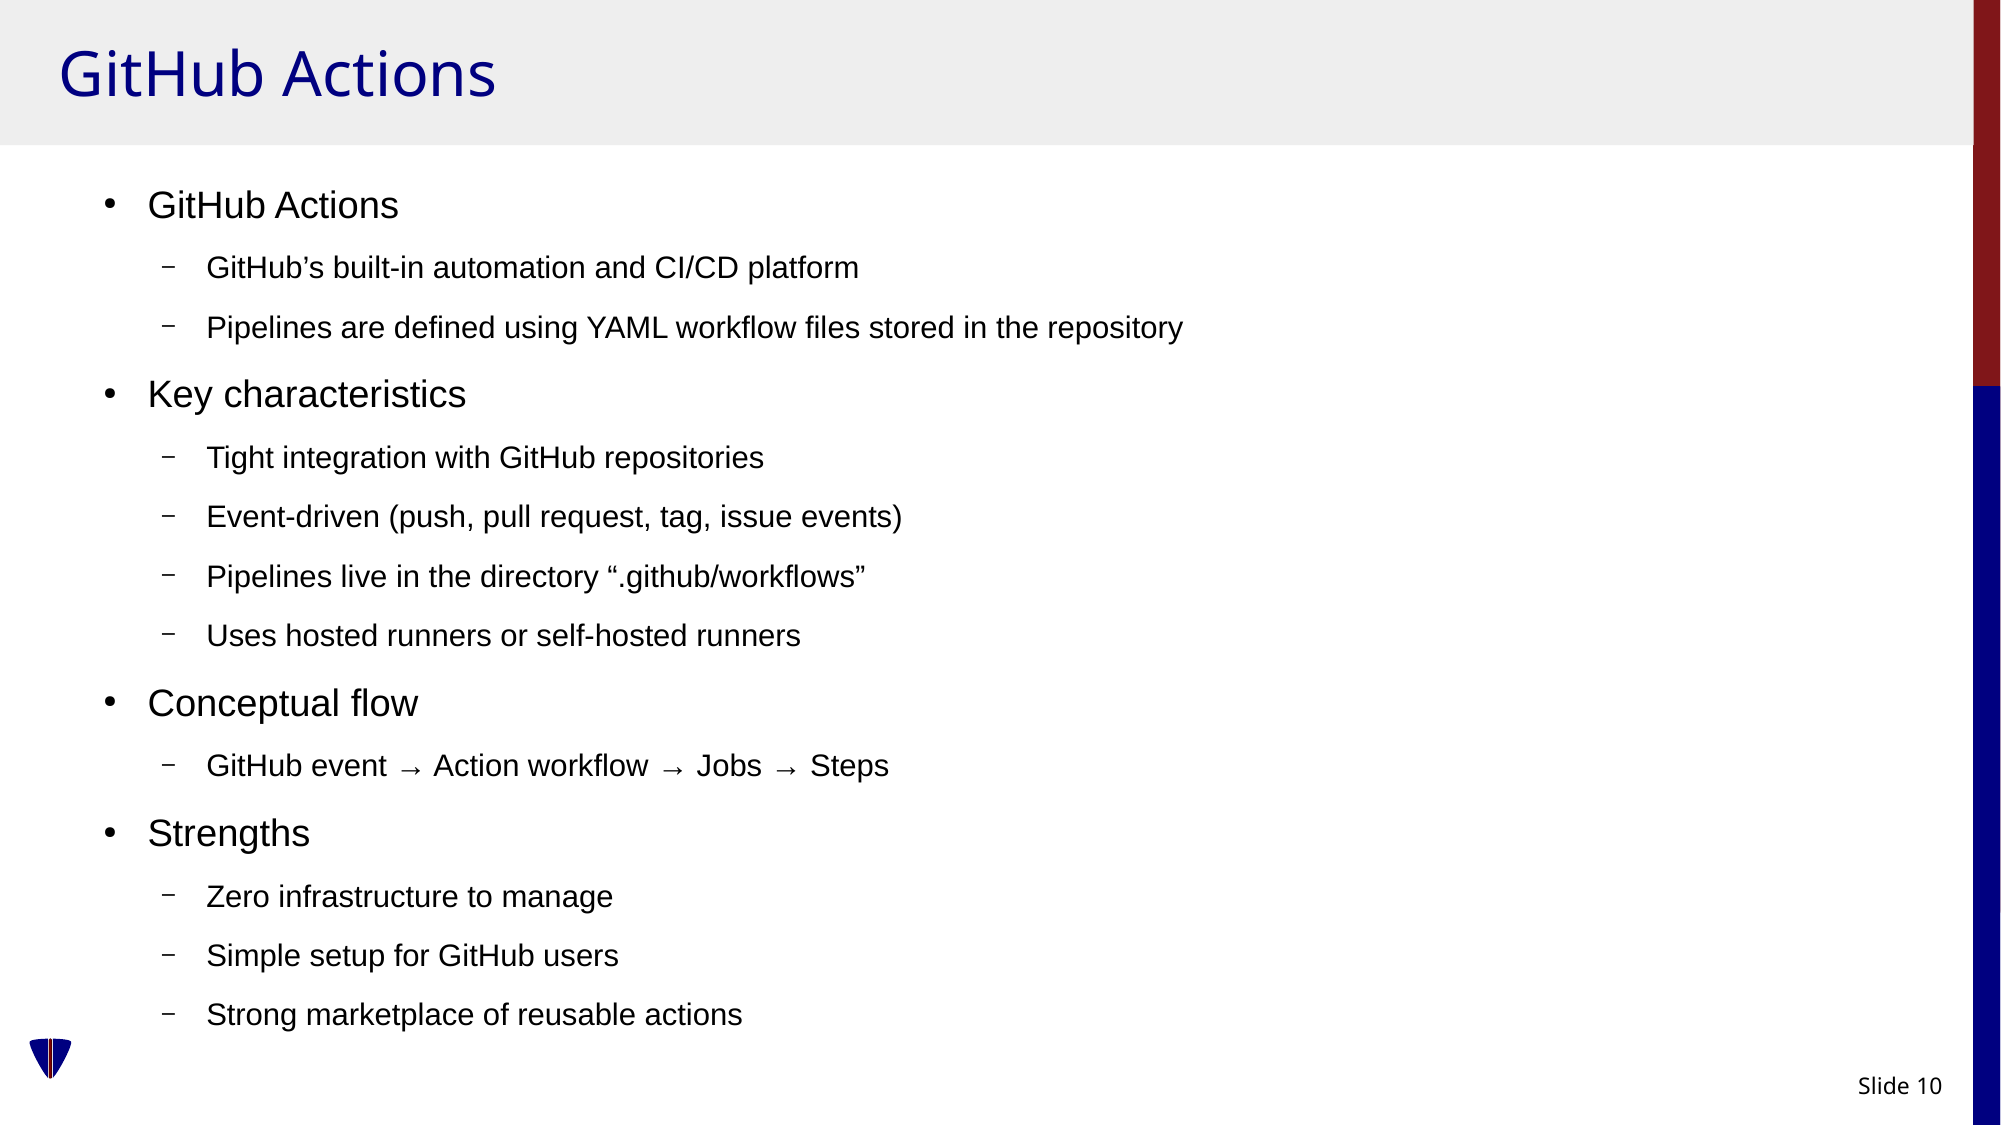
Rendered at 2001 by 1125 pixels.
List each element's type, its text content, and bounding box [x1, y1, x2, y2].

list GitHub Actions GitHub’s built-in automation and CI/CD platform Pipelines are defined using YAML workflow files stored in the repository Key characteristics Tight integration with GitHub repositories Event-driven (push, pull request, tag, issue events) Pipelines live in the directory “.github/workflows” Uses hosted runners or self-hosted runners Conceptual flow GitHub event → Action workflow → Jobs → Steps Strengths Zero infrastructure to manage Simple setup for GitHub users Strong marketplace of reusable actions [88, 177, 1802, 1034]
title GitHub Actions [0, 0, 1974, 146]
